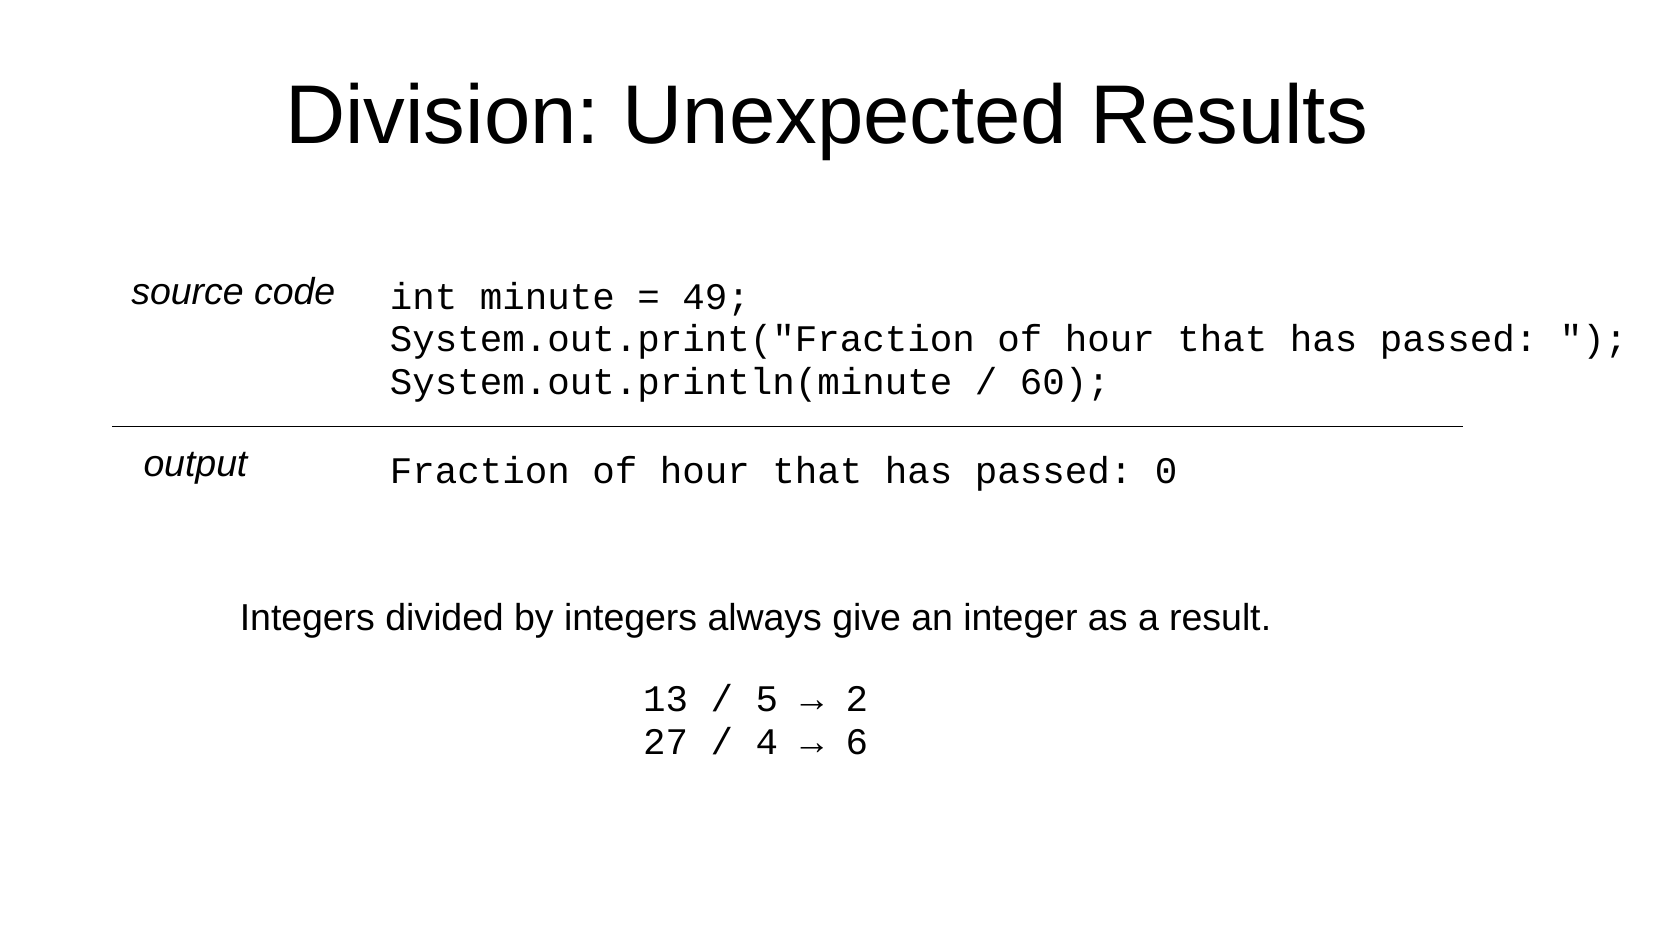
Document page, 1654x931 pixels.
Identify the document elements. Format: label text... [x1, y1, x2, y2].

text_box Fraction of hour that has passed: 0 [375, 444, 1193, 503]
text_box source code [116, 263, 351, 320]
title Division: Unexpected Results [82, 37, 1571, 193]
text_box output [128, 435, 263, 492]
text_box Integers divided by integers always give an integer as a result. 13 / 5 → 2 27 / 4 → 6 [225, 589, 1287, 773]
text_box int minute = 49; System.out.print("Fraction of hour that has passed: "); System.out.println(minute / 60); [375, 270, 1643, 456]
